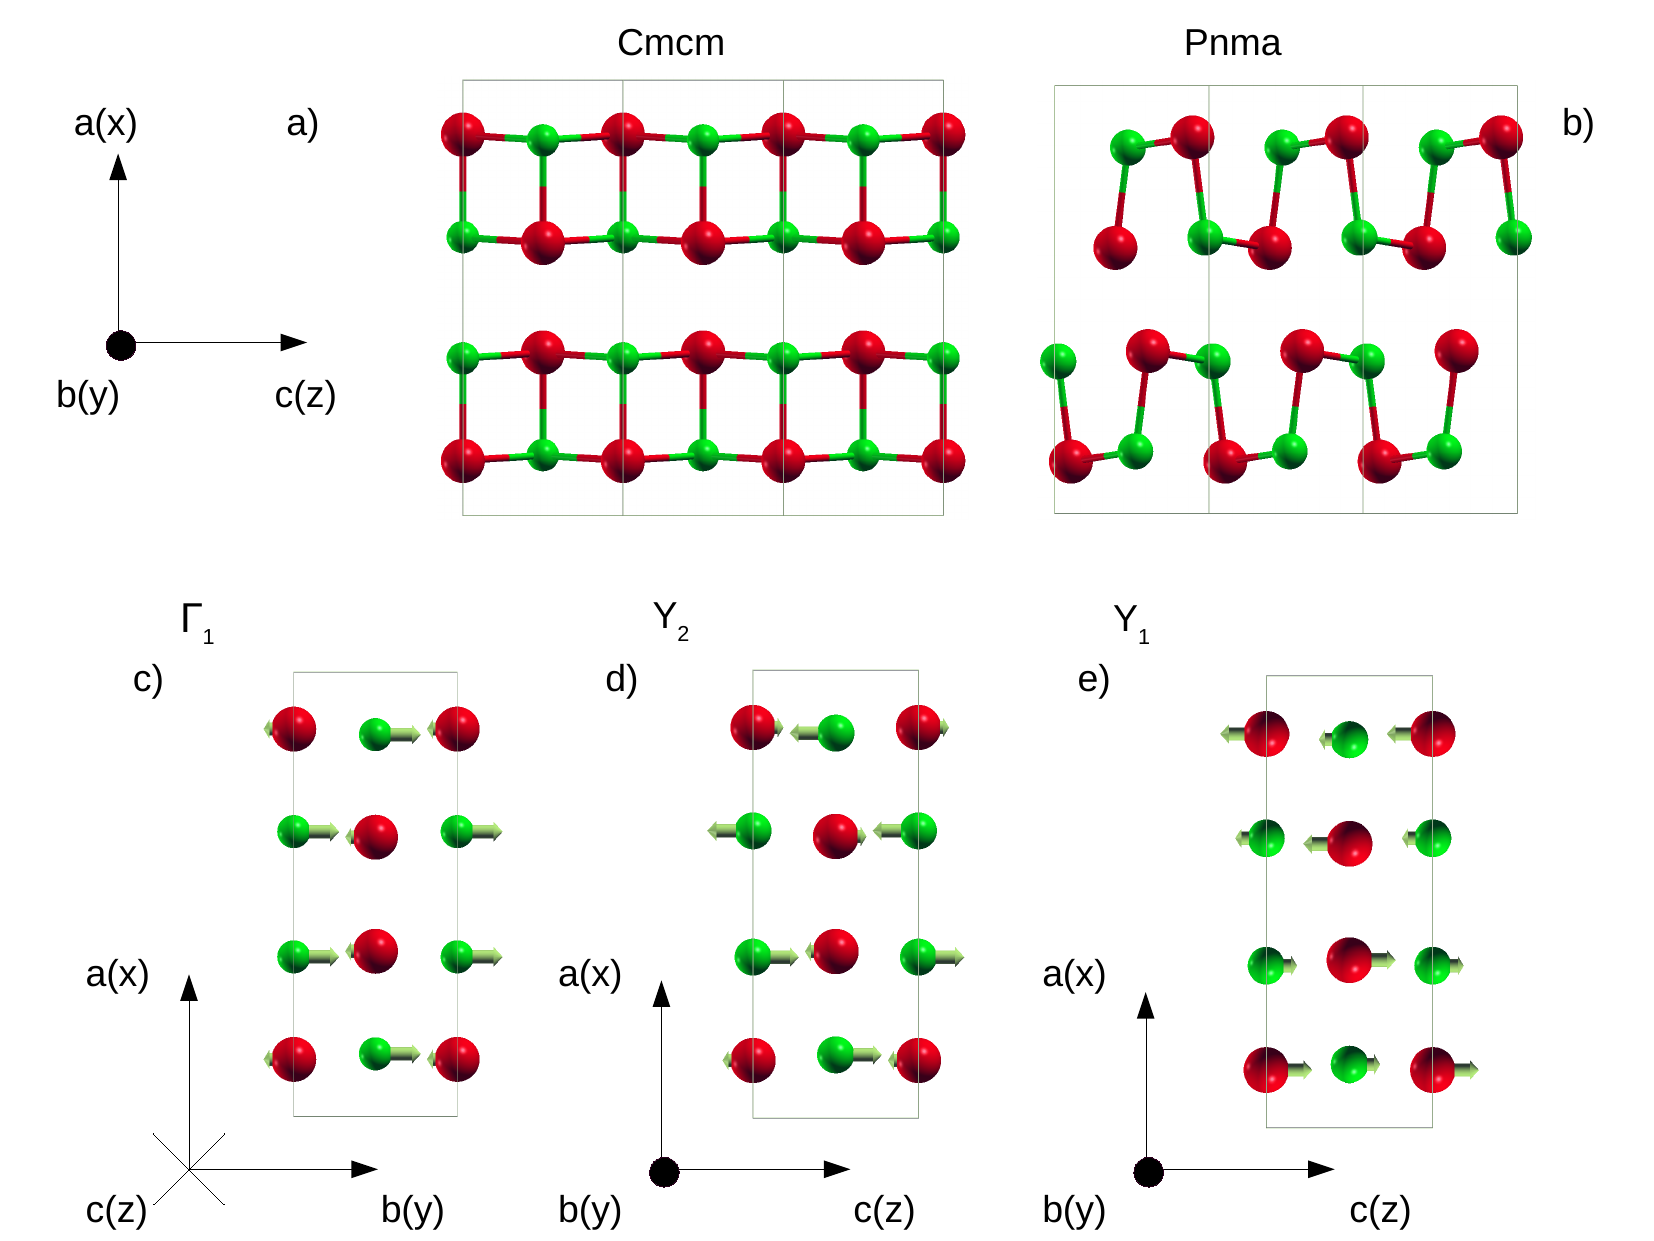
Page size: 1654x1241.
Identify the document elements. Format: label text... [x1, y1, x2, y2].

text_box [106, 330, 136, 361]
text_box a) [271, 94, 335, 152]
picture [1037, 80, 1536, 520]
picture [1216, 669, 1482, 1134]
text_box b(y) [366, 1181, 461, 1238]
picture [696, 664, 969, 1124]
text_box a(x) [59, 94, 154, 152]
text_box [649, 1157, 680, 1188]
text_box c(z) [838, 1181, 933, 1238]
text_box Y1 [1098, 590, 1182, 657]
text_box Pnma [1169, 14, 1297, 71]
text_box b(y) [1027, 1181, 1122, 1238]
text_box [1133, 1157, 1164, 1188]
text_box b(y) [41, 366, 136, 423]
text_box c(z) [70, 1181, 166, 1238]
text_box d) [590, 649, 654, 707]
text_box c) [118, 649, 179, 707]
text_box Г1 [165, 587, 249, 657]
text_box Cmcm [602, 14, 741, 71]
text_box c(z) [1334, 1181, 1429, 1238]
text_box b(y) [543, 1181, 638, 1238]
text_box Y2 [637, 587, 721, 657]
text_box c(z) [259, 366, 354, 423]
text_box e) [1062, 649, 1126, 707]
text_box a(x) [1027, 944, 1122, 1002]
picture [259, 664, 508, 1123]
picture [437, 76, 969, 520]
text_box a(x) [70, 944, 166, 1002]
text_box a(x) [543, 944, 638, 1002]
text_box b) [1547, 94, 1611, 152]
